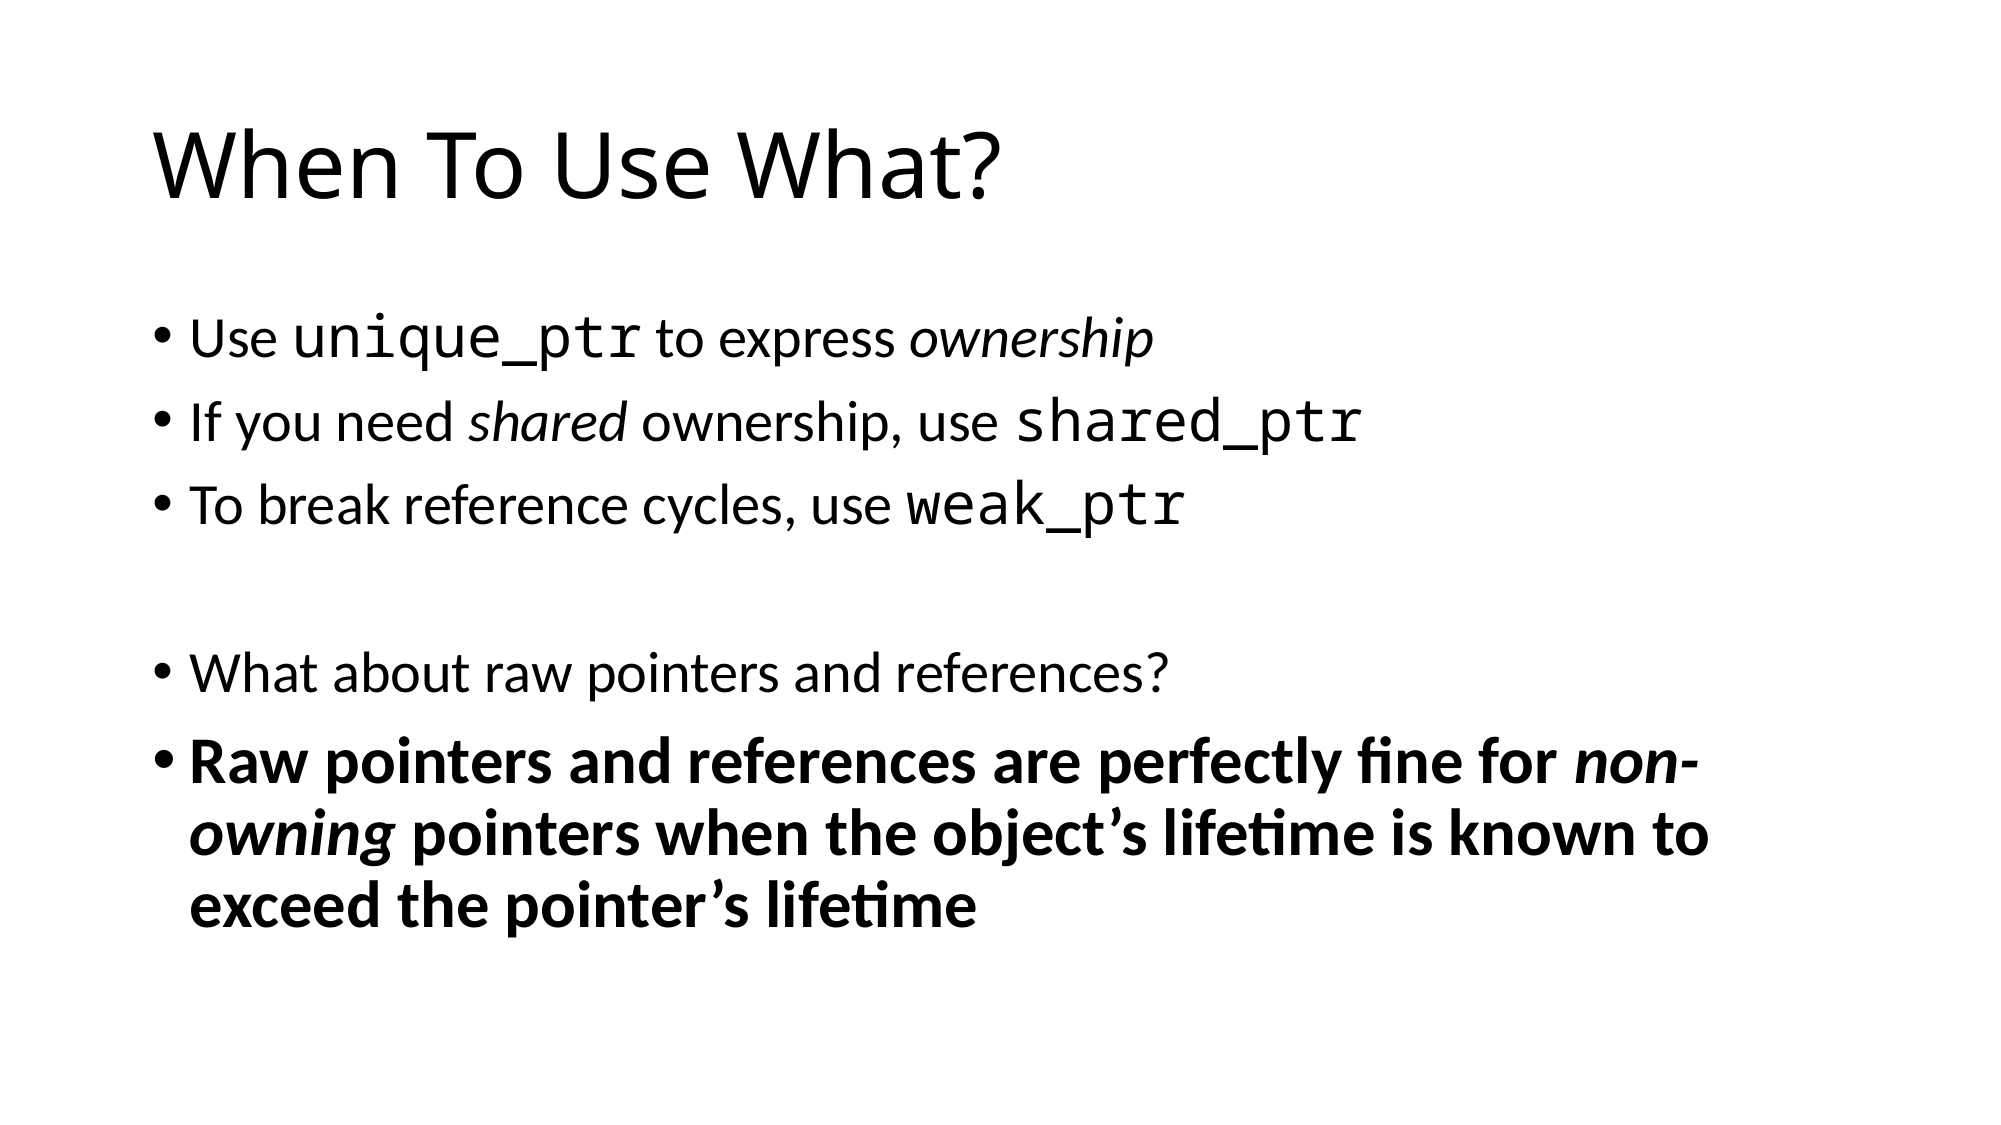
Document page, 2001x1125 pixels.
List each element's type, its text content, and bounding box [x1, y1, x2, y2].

title When To Use What? [137, 59, 1863, 278]
list Use unique_ptr to express ownership If you need shared ownership, use shared_ptr To break reference cycles, use weak_ptr What about raw pointers and references? Raw pointers and references are perfectly fine for non-owning pointers when the object’s lifetime is known to exceed the pointer’s lifetime [137, 299, 1863, 1014]
